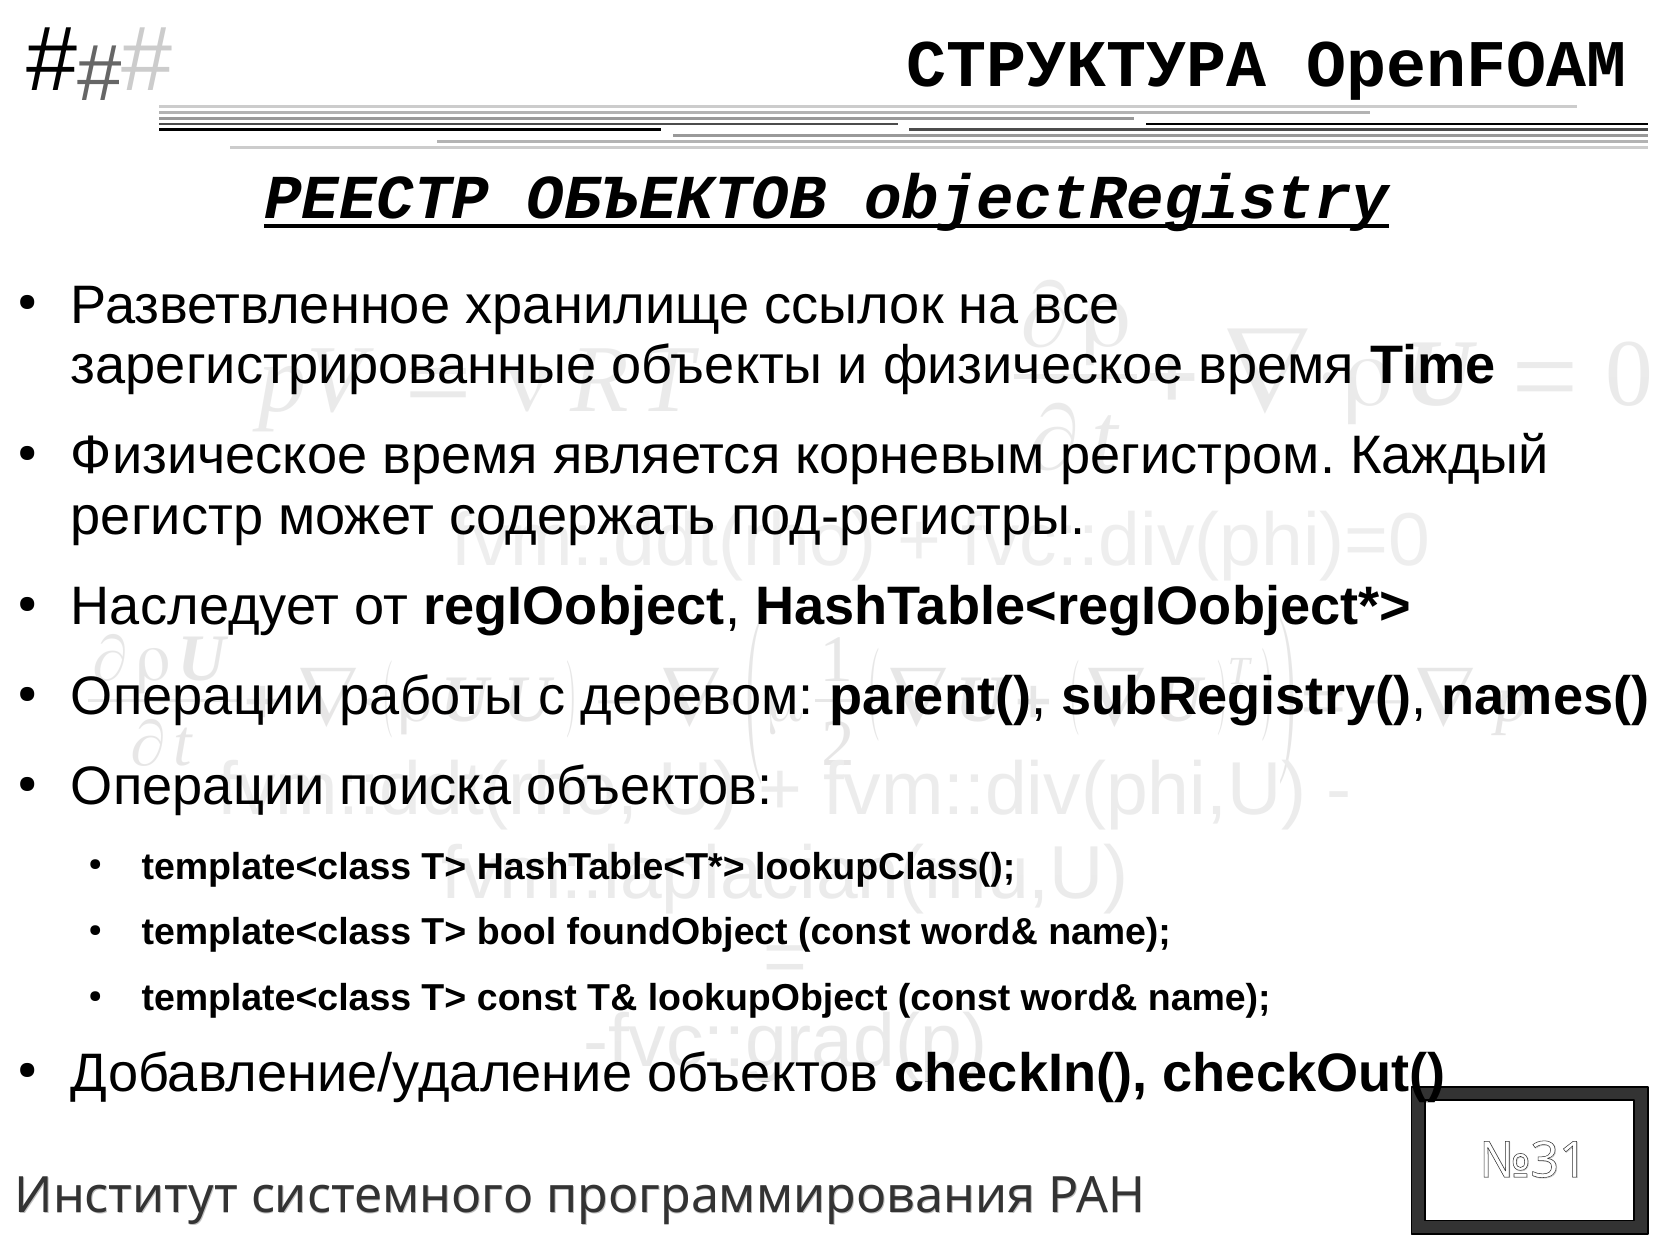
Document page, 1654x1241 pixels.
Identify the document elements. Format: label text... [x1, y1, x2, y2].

title РЕЕСТР ОБЪЕКТОВ objectRegistry [0, 147, 1654, 257]
list Разветвленное хранилище ссылок на все зарегистрированные объекты и физическое время Time Физическое время является корневым регистром. Каждый регистр может содержать под-регистры. Наследует от regIOobject, HashTable<regIOobject*> Операции работы с деревом: parent(), subRegistry(), names() Операции поиска объектов: template<class T> HashTable<T*> lookupClass(); template<class T> bool foundObject (const word& name); template<class T> const T& lookupObject (const word& name); Добавление/удаление объектов checkIn(), checkOut() [0, 274, 1654, 1103]
